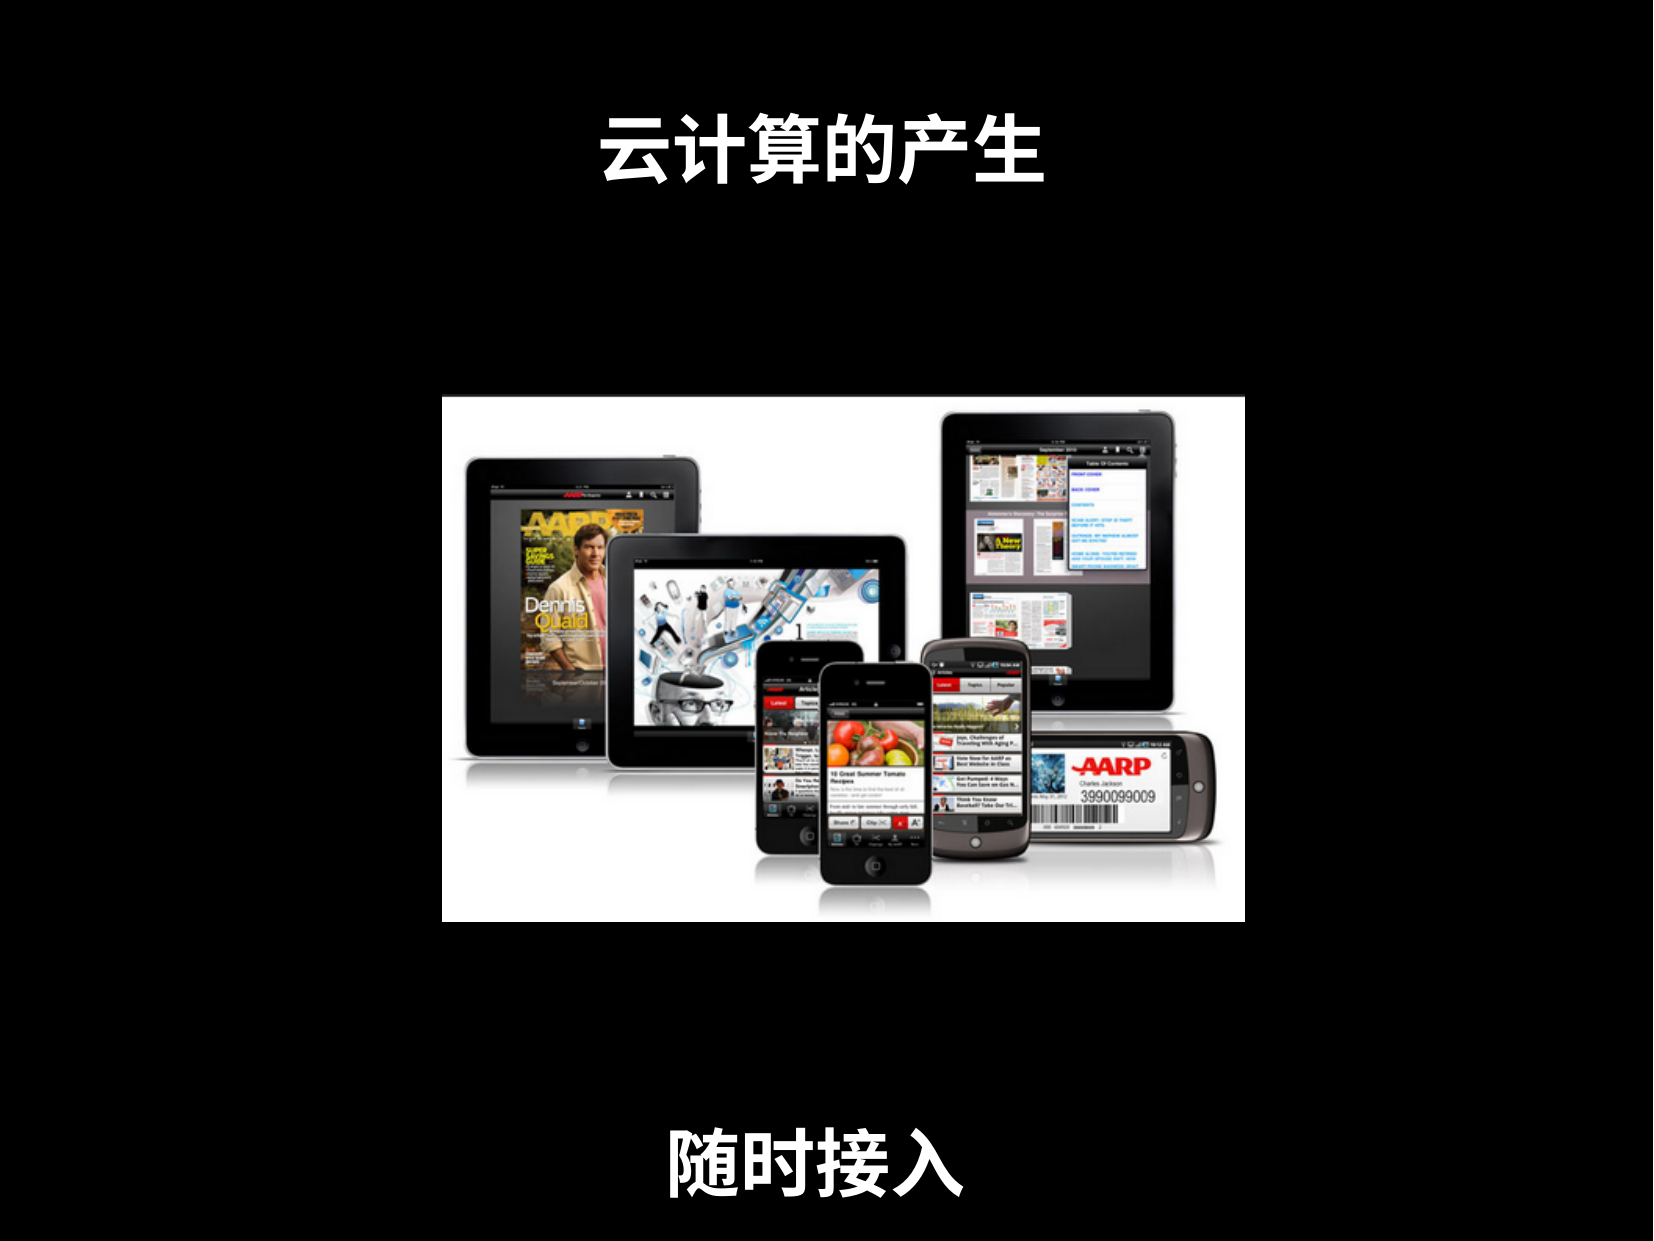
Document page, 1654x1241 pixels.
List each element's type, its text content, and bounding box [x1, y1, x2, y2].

text_box 随时接入 [102, 1096, 1530, 1211]
text_box 云计算的产生 [108, 82, 1536, 197]
picture [442, 394, 1245, 922]
